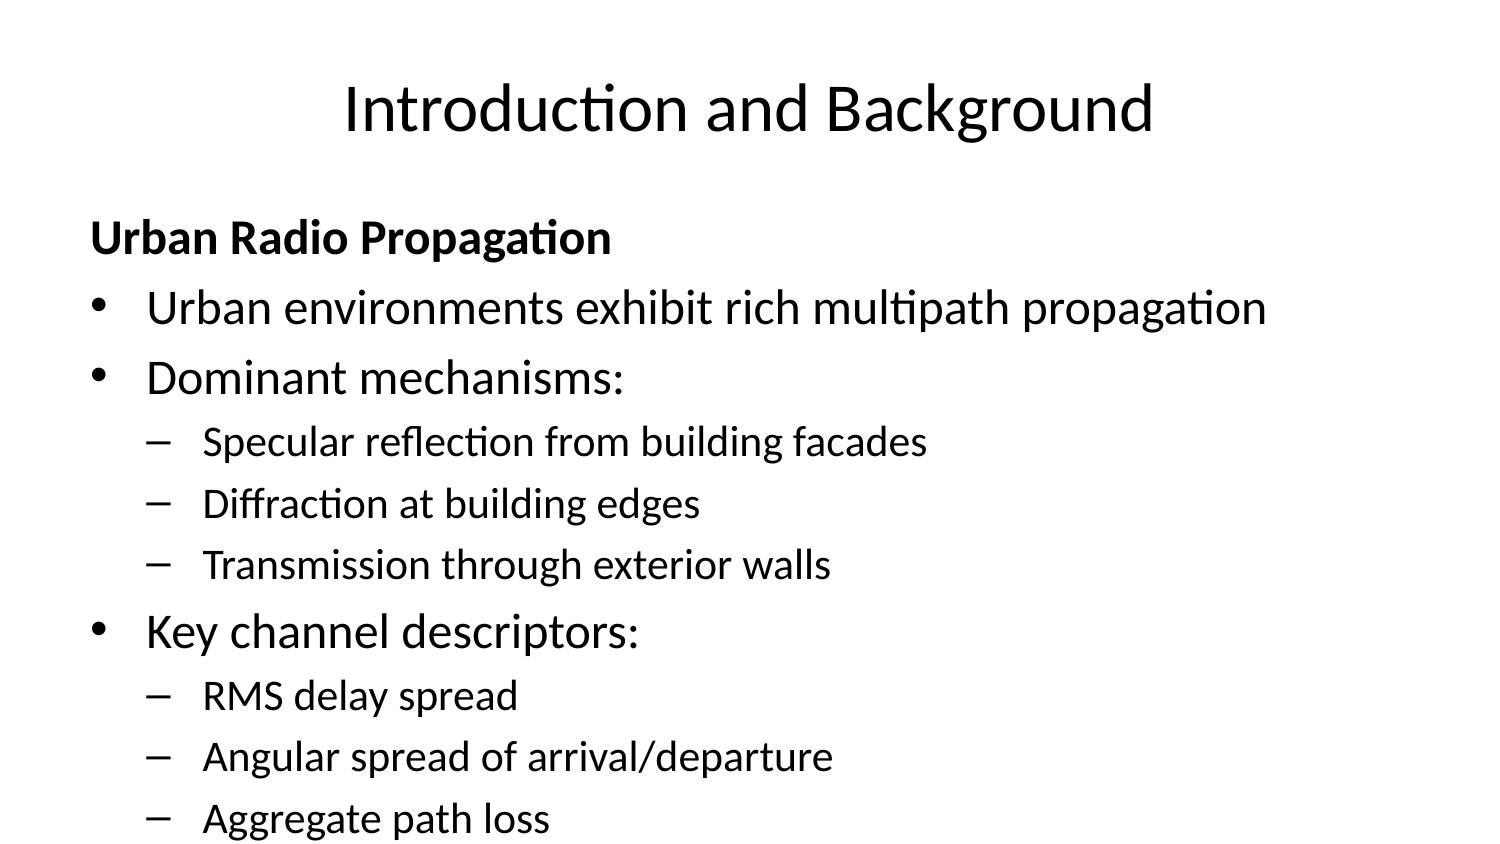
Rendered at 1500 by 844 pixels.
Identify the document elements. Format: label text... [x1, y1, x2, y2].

list Urban Radio Propagation Urban environments exhibit rich multipath propagation Dominant mechanisms: Specular reflection from building facades Diffraction at building edges Transmission through exterior walls Key channel descriptors: RMS delay spread Angular spread of arrival/departure Aggregate path loss image Ray-Tracing for Channel Modelling Deterministic propagation modelling technique Simulates geometric and electromagnetic interactions of rays with surfaces Advantages over stochastic models: Directly exploits site-specific scene information Produces physically realistic channel characteristics Enables site-dependent analysis Dataset Generation: MATLAB’s Ray Tracing Toolbox OpenStreetMap-derived 3-D model Configurable parameters: reflections, diffractions, frequency [75, 196, 1425, 754]
title Introduction and Background [75, 33, 1425, 175]
